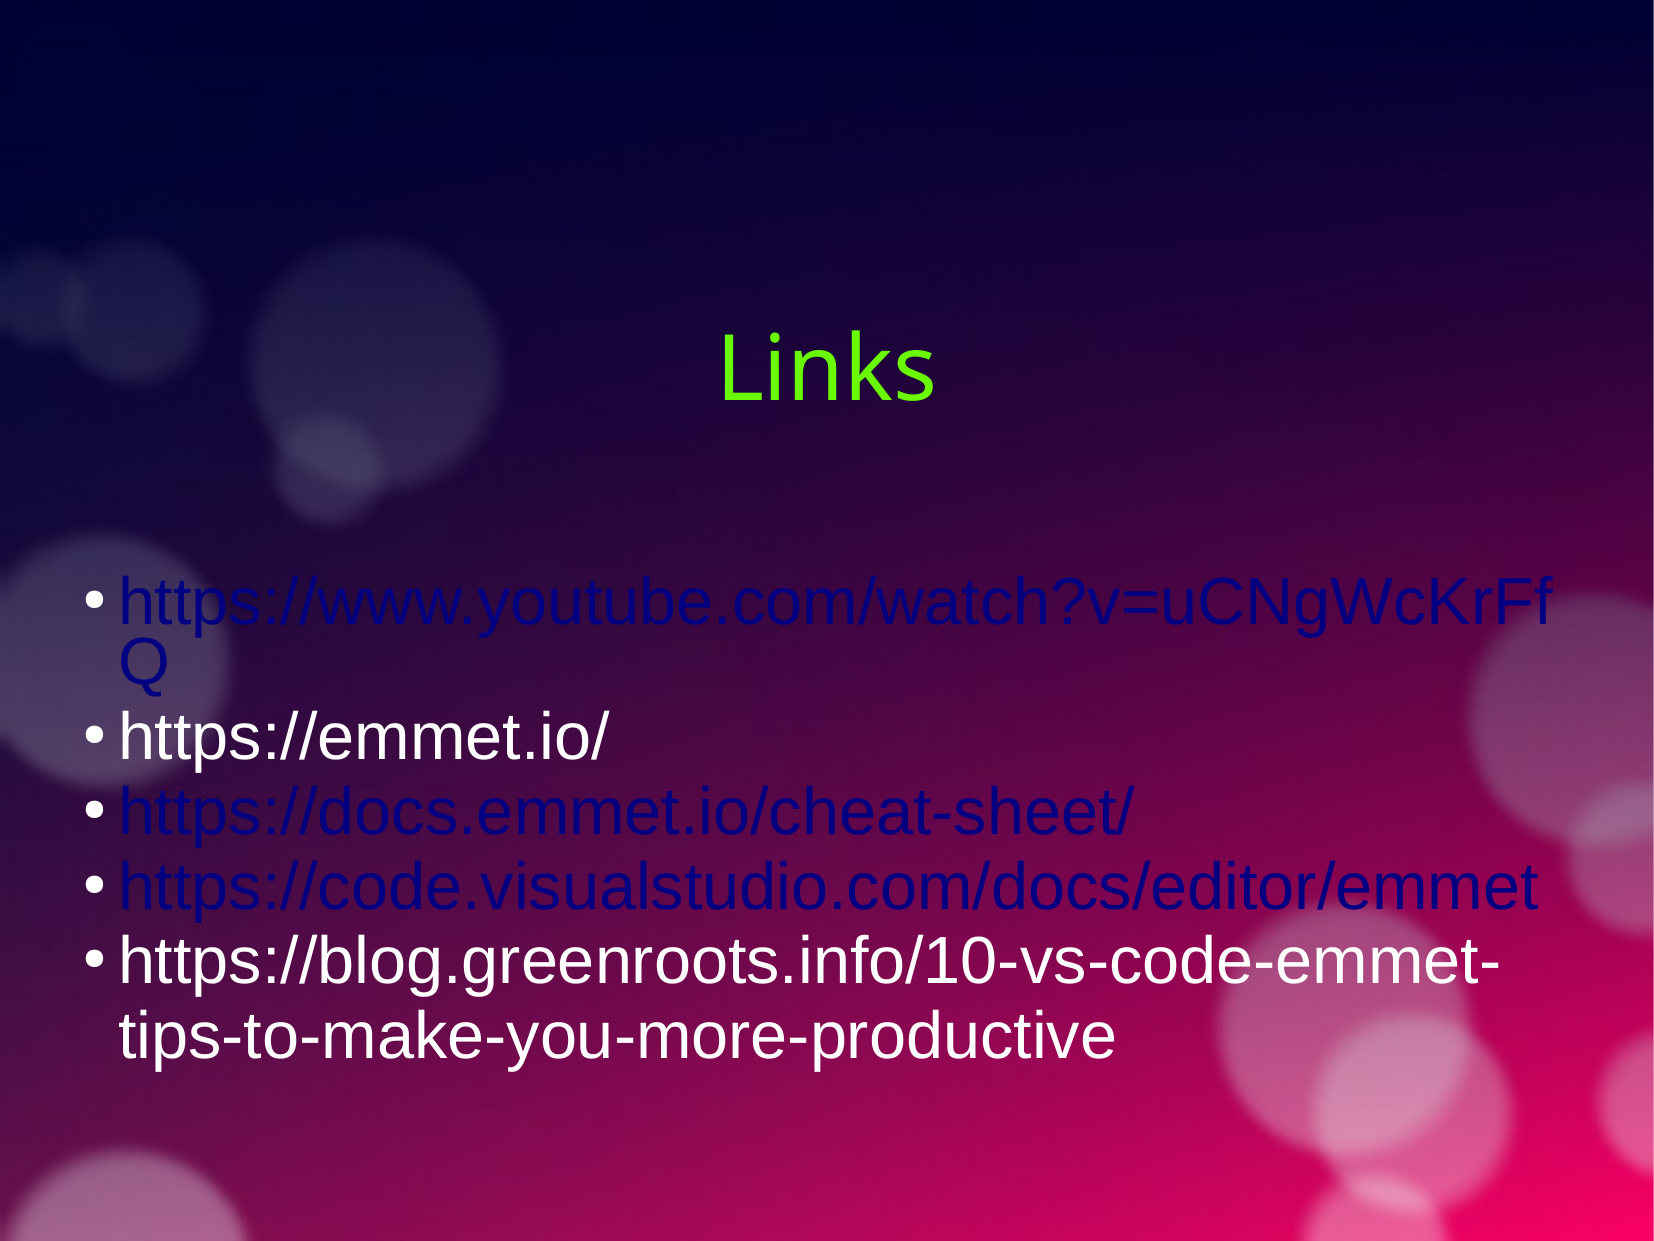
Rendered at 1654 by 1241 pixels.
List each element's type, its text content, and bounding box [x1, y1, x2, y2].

subtitle https://www.youtube.com/watch?v=uCNgWcKrFfQ https://emmet.io/ https://docs.emmet.io/cheat-sheet/ https://code.visualstudio.com/docs/editor/emmet https://blog.greenroots.info/10-vs-code-emmet-tips-to-make-you-more-productive [82, 563, 1571, 1013]
picture [0, 0, 1654, 1241]
title Links [82, 312, 1571, 520]
